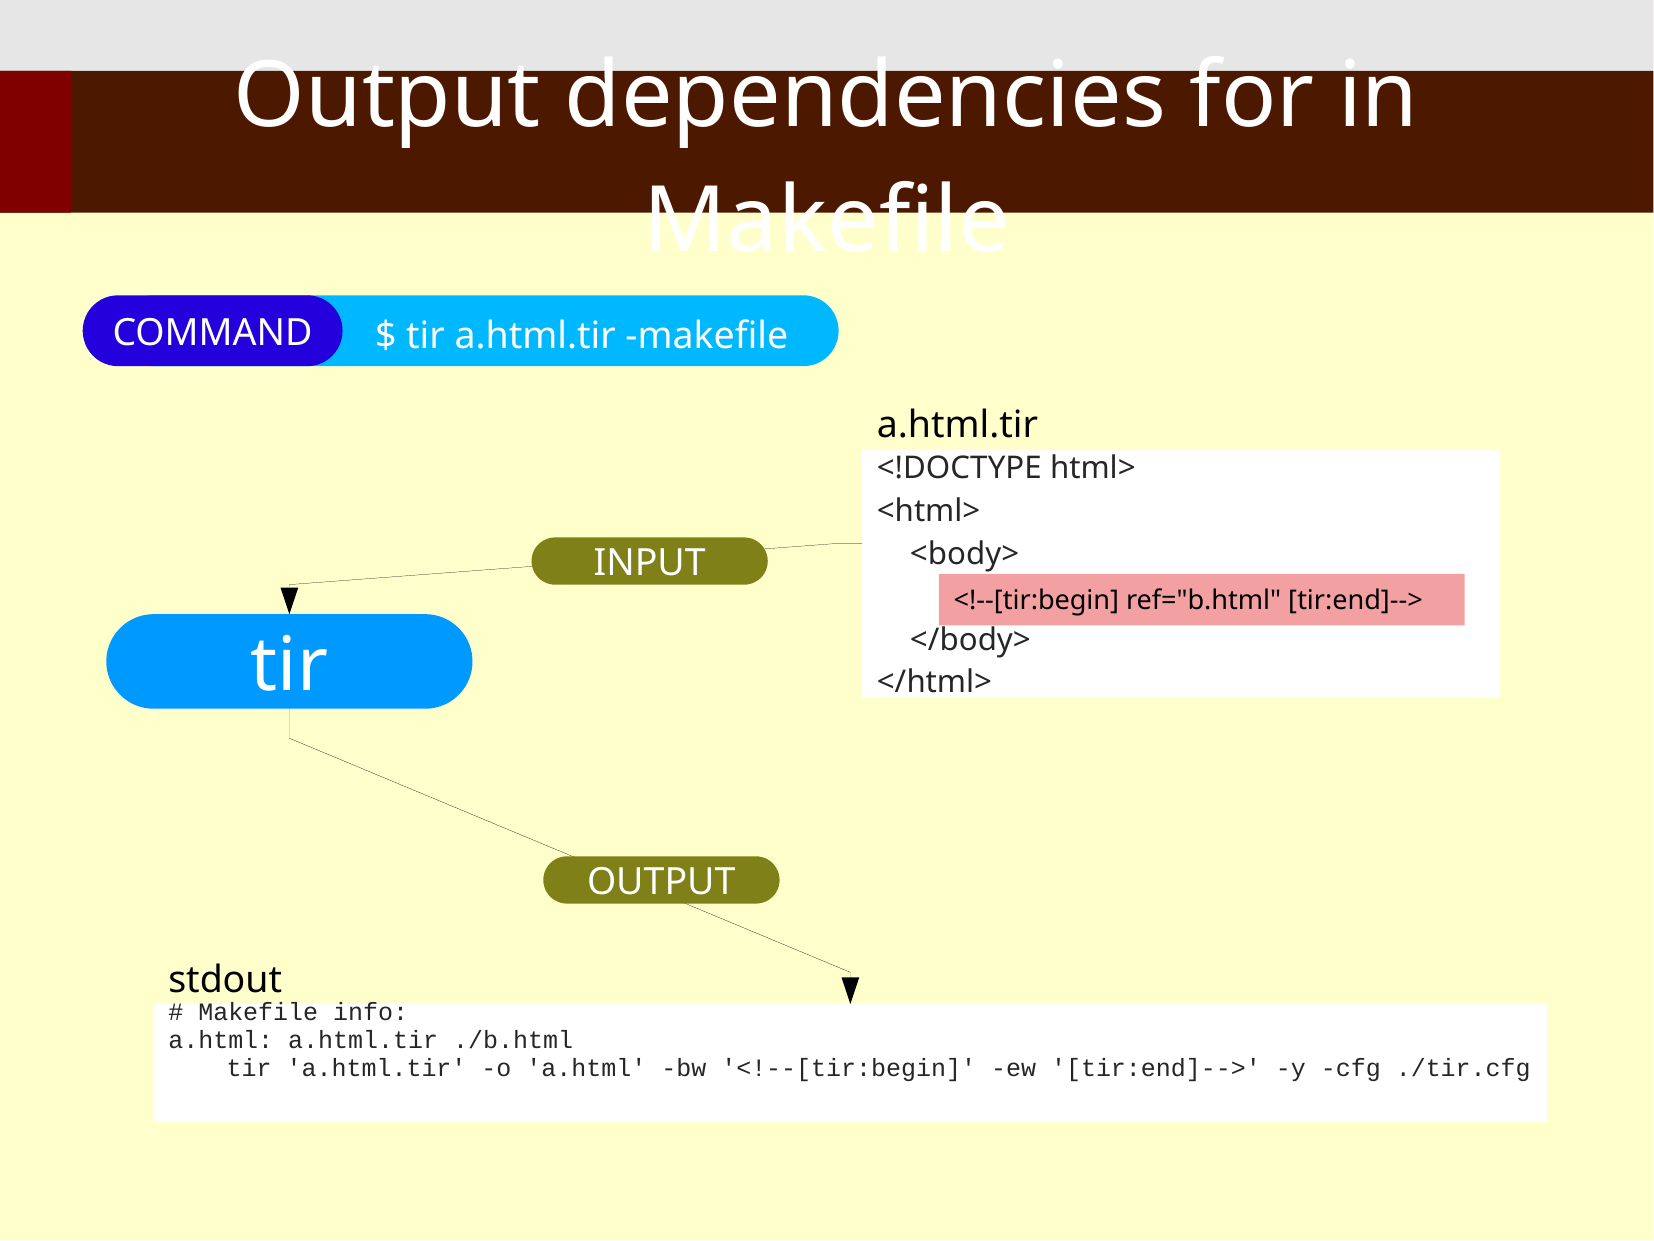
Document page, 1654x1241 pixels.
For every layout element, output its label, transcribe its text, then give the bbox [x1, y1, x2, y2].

text_box COMMAND [82, 295, 343, 367]
title Output dependencies for in Makefile [82, 49, 1571, 257]
text_box tir [106, 614, 473, 709]
text_box <!DOCTYPE html> <html> <body> <!--[tir: </body> </html> [862, 449, 1501, 698]
text_box INPUT [531, 537, 768, 585]
text_box # Makefile info: a.html: a.html.tir ./b.html tir 'a.html.tir' -o 'a.html' -bw '<!--[tir:begin]' -ew '[tir:end]-->' -y -cfg ./tir.cfg [153, 1003, 1548, 1123]
text_box $ tir a.html.tir -makefile [360, 301, 815, 367]
text_box a.html.tir [862, 389, 1093, 461]
text_box stdout [153, 944, 520, 1005]
text_box [311, 295, 839, 367]
text_box OUTPUT [543, 856, 780, 904]
text_box <!--[tir:begin] ref="b.html" [tir:end]--> [938, 573, 1465, 622]
